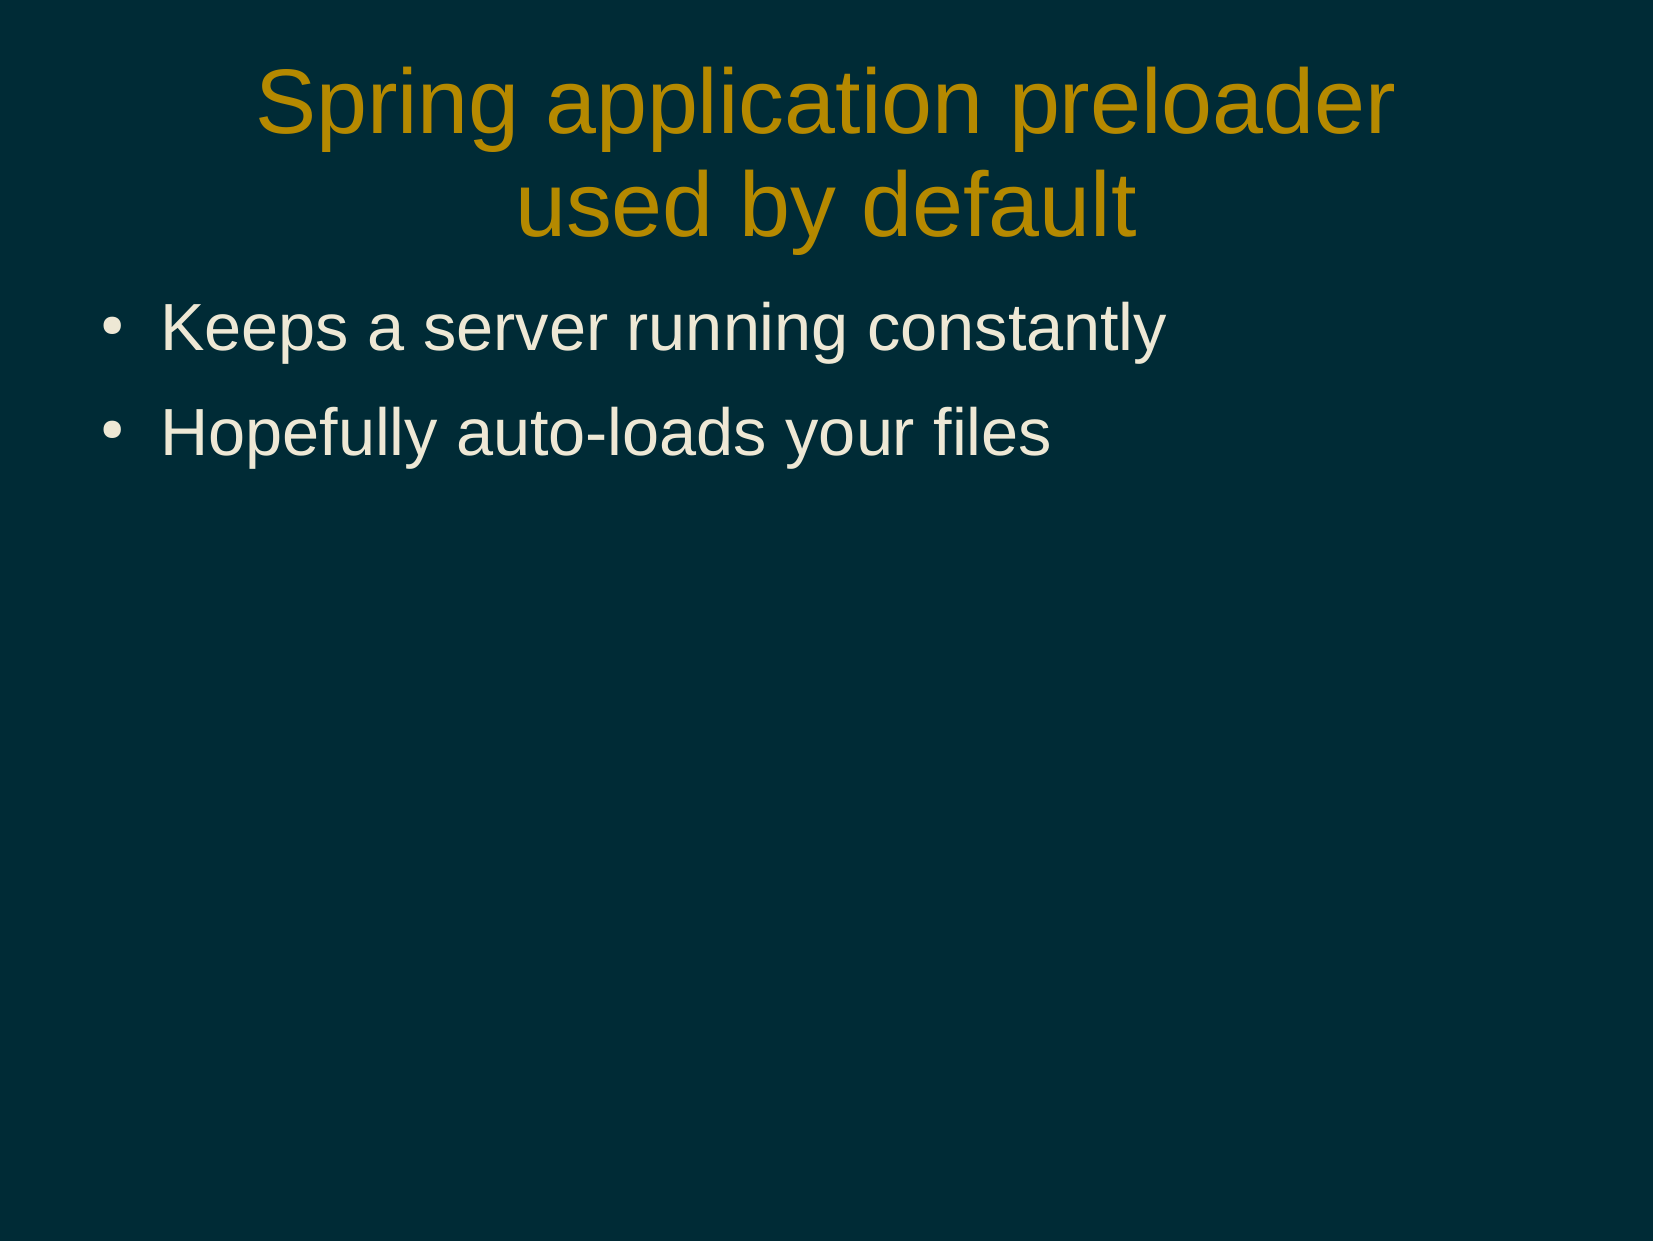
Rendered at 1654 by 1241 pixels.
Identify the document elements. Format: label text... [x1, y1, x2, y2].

list Keeps a server running constantly Hopefully auto-loads your files [82, 290, 1571, 1010]
title Spring application preloader used by default [82, 49, 1571, 257]
